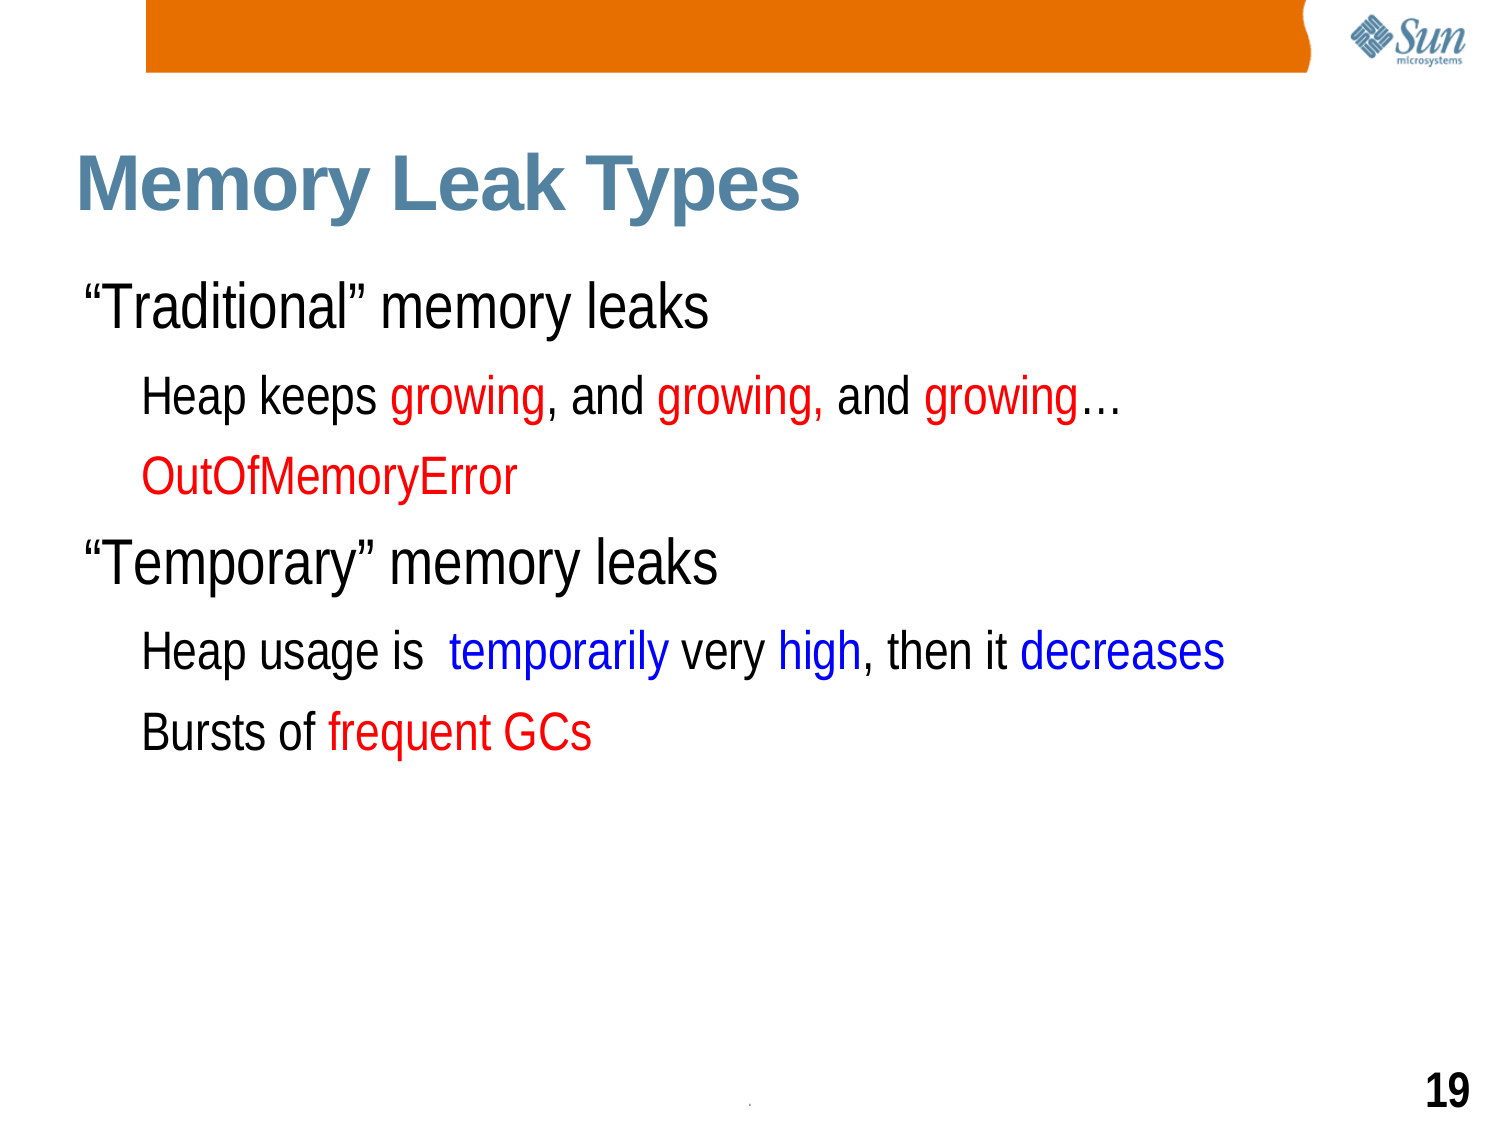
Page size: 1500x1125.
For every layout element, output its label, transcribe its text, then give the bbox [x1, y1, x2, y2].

picture [146, 0, 1500, 75]
title Memory Leak Types [75, 146, 1438, 251]
list “Traditional” memory leaks Heap keeps growing, and growing, and growing… OutOfMemoryError “Temporary” memory leaks Heap usage is temporarily very high, then it decreases Bursts of frequent GCs [64, 268, 1402, 1028]
